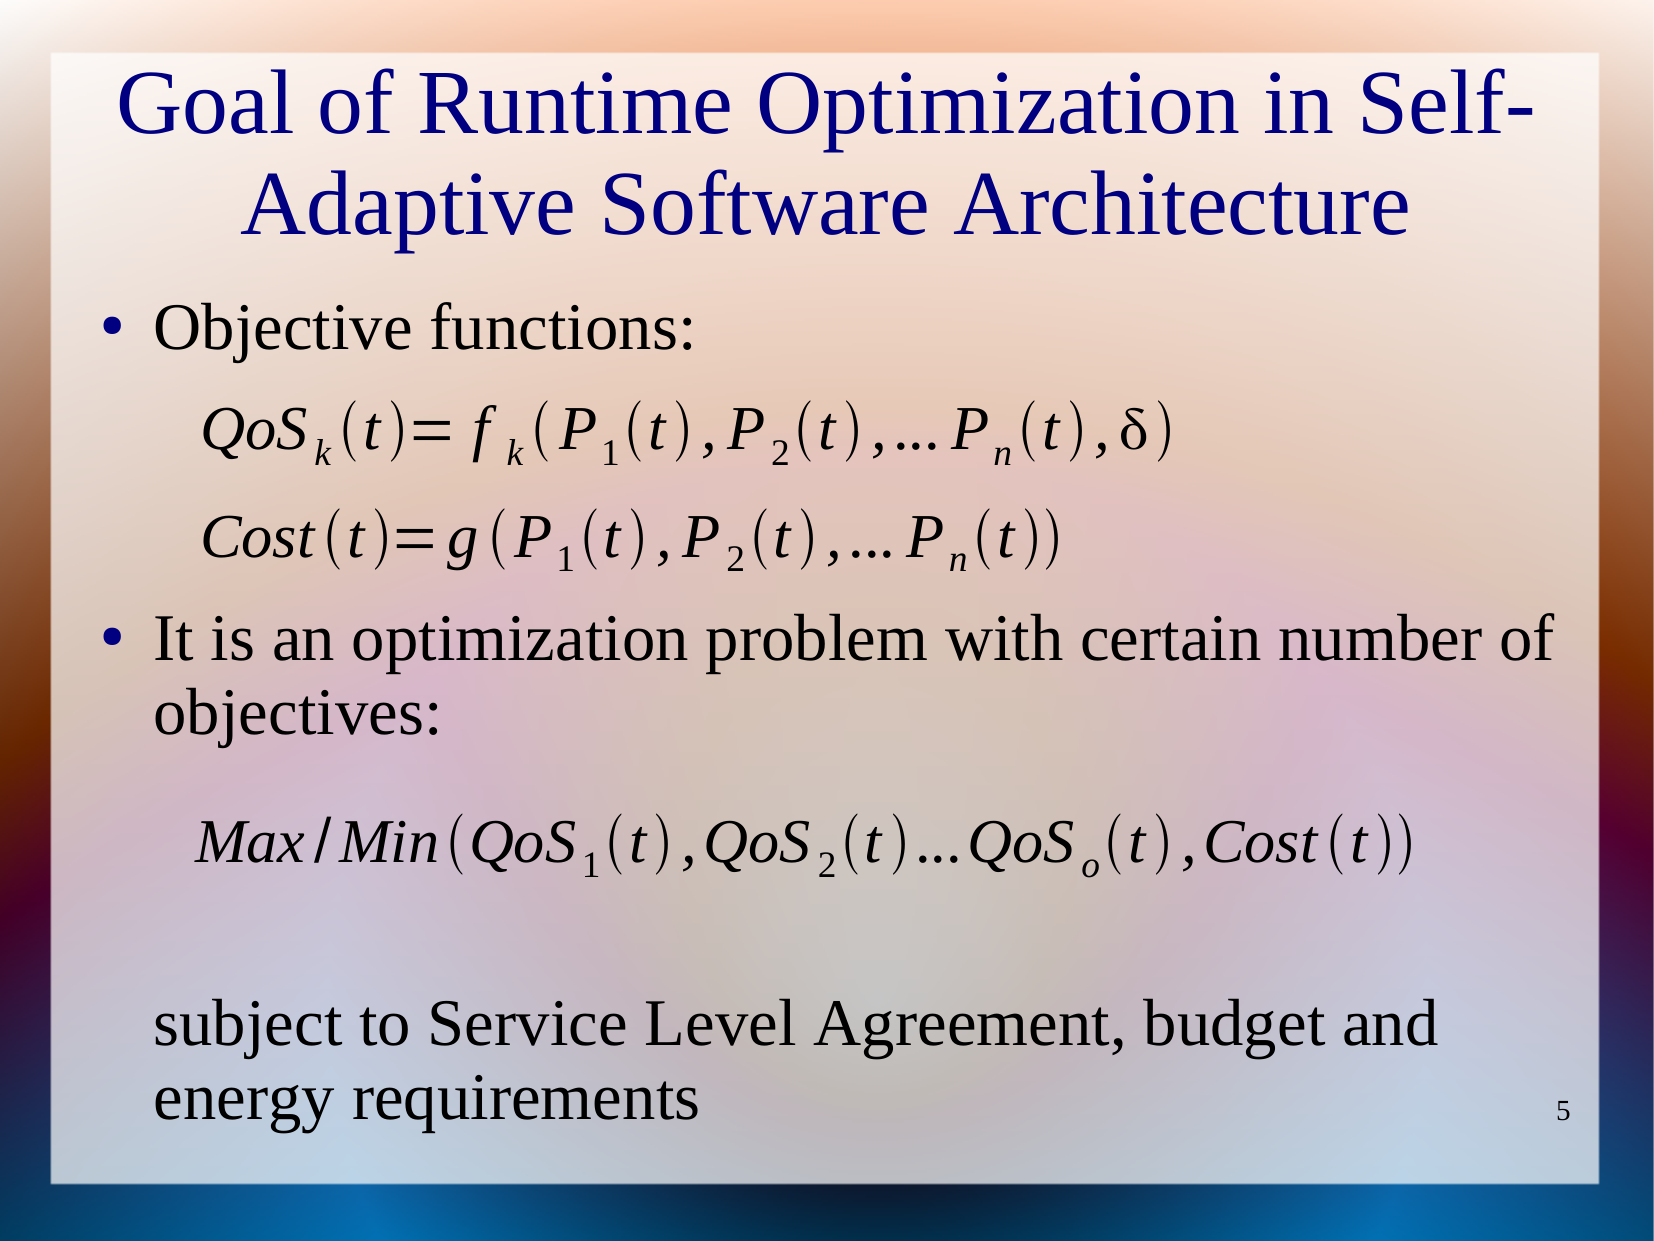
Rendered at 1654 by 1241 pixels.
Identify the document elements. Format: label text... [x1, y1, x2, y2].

picture [0, 0, 1654, 1241]
chart [193, 501, 1069, 581]
title Goal of Runtime Optimization in Self-Adaptive Software Architecture [82, 49, 1571, 257]
list Objective functions: It is an optimization problem with certain number of objectives: subject to Service Level Agreement, budget and energy requirements [82, 290, 1571, 1134]
